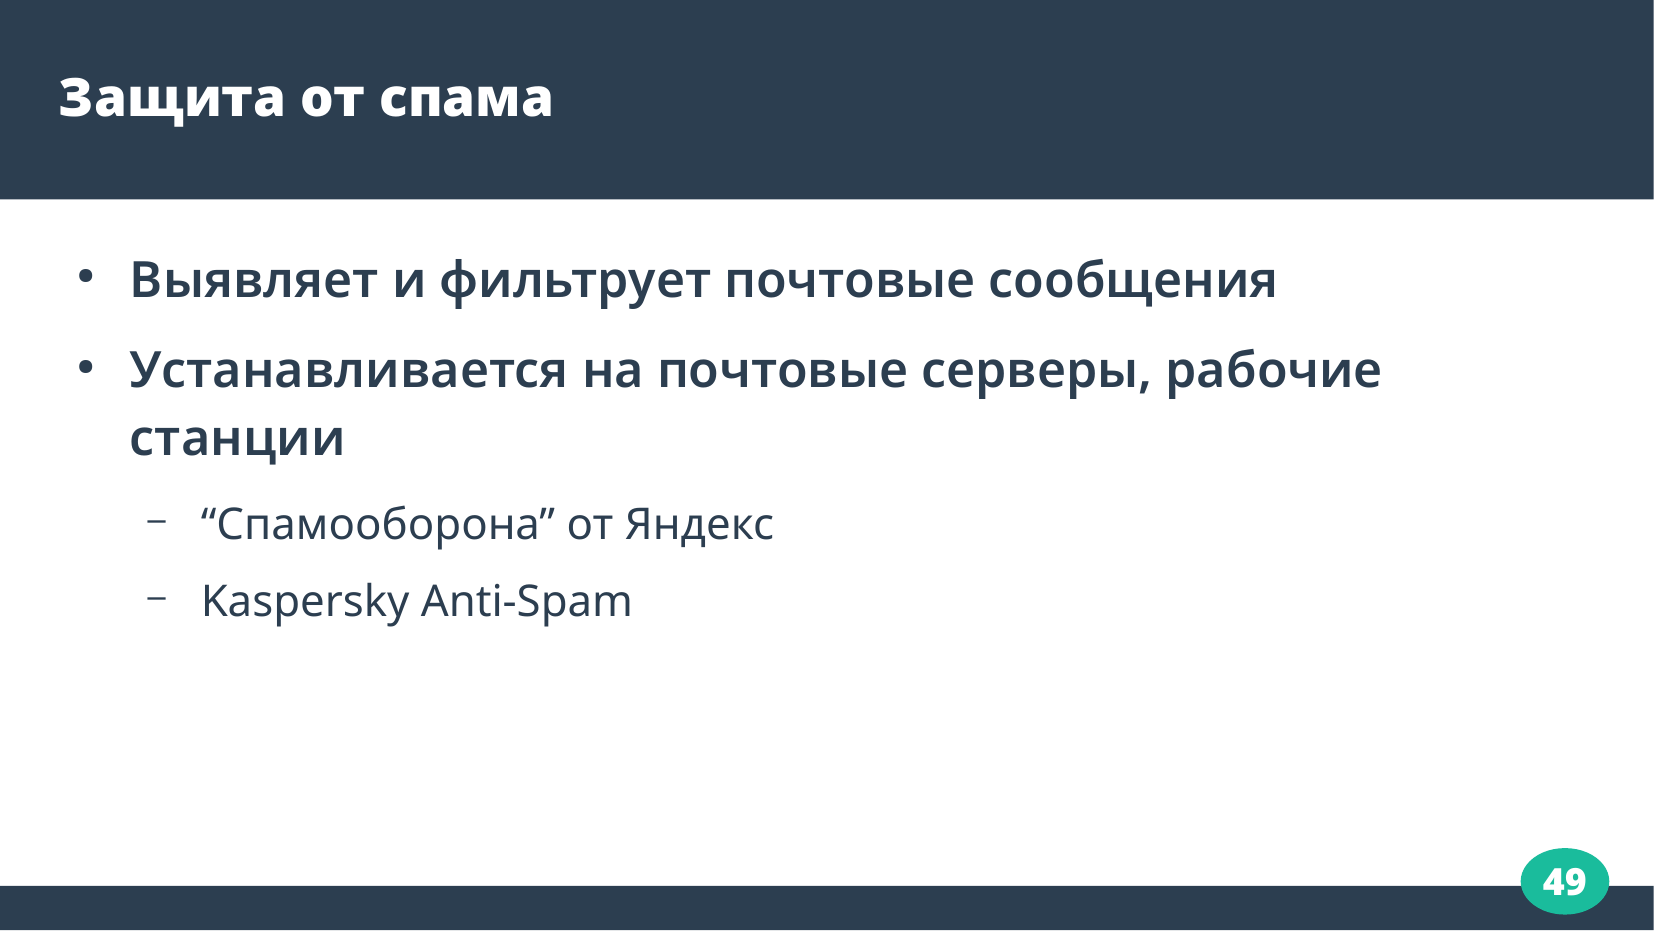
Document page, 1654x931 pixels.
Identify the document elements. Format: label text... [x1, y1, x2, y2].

title Защита от спама [59, 37, 1595, 155]
list Выявляет и фильтрует почтовые сообщения Устанавливается на почтовые серверы, рабочие станции “Спамооборона” от Яндекс Kaspersky Anti-Spam [59, 243, 1595, 864]
